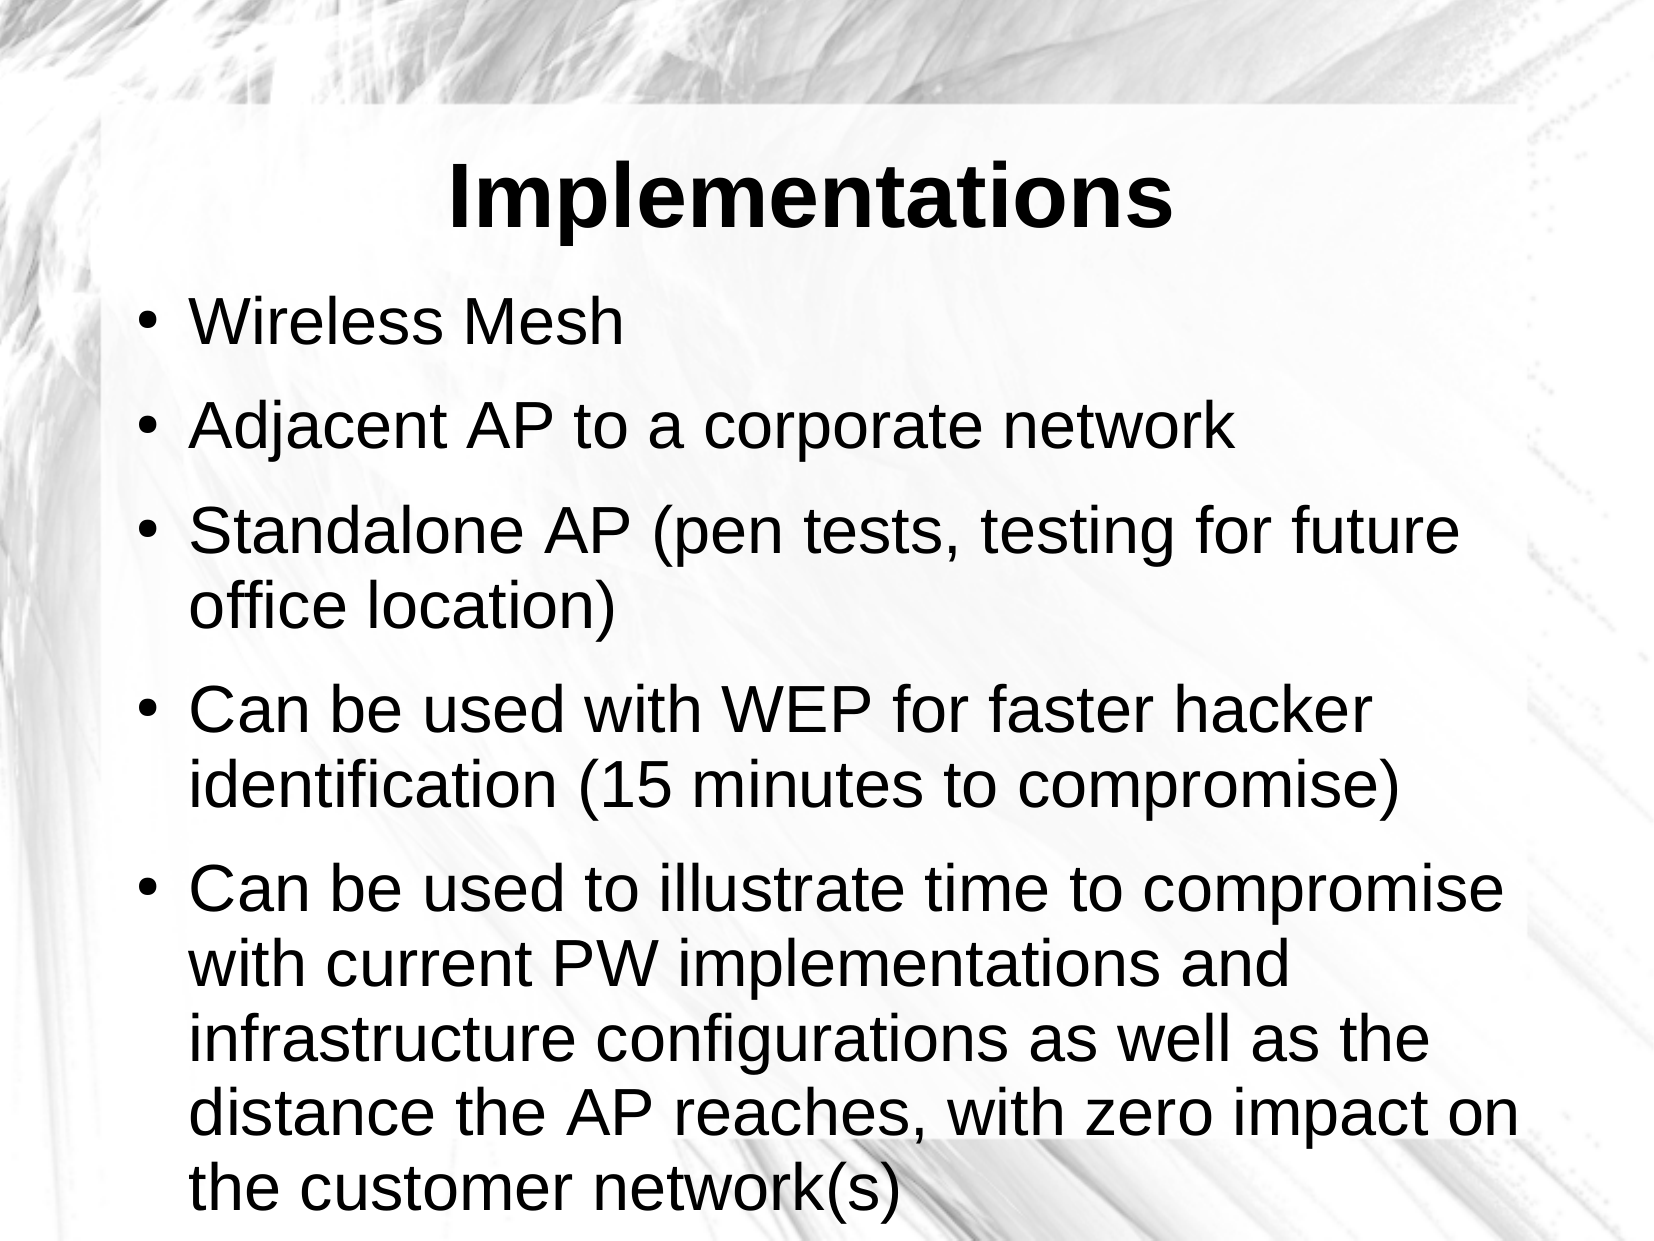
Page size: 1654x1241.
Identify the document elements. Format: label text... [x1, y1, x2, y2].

title Implementations [118, 112, 1506, 281]
list Wireless Mesh Adjacent AP to a corporate network Standalone AP (pen tests, testing for future office location) Can be used with WEP for faster hacker identification (15 minutes to compromise) Can be used to illustrate time to compromise with current PW implementations and infrastructure configurations as well as the distance the AP reaches, with zero impact on the customer network(s) [118, 284, 1571, 1241]
picture [0, 0, 1654, 1241]
